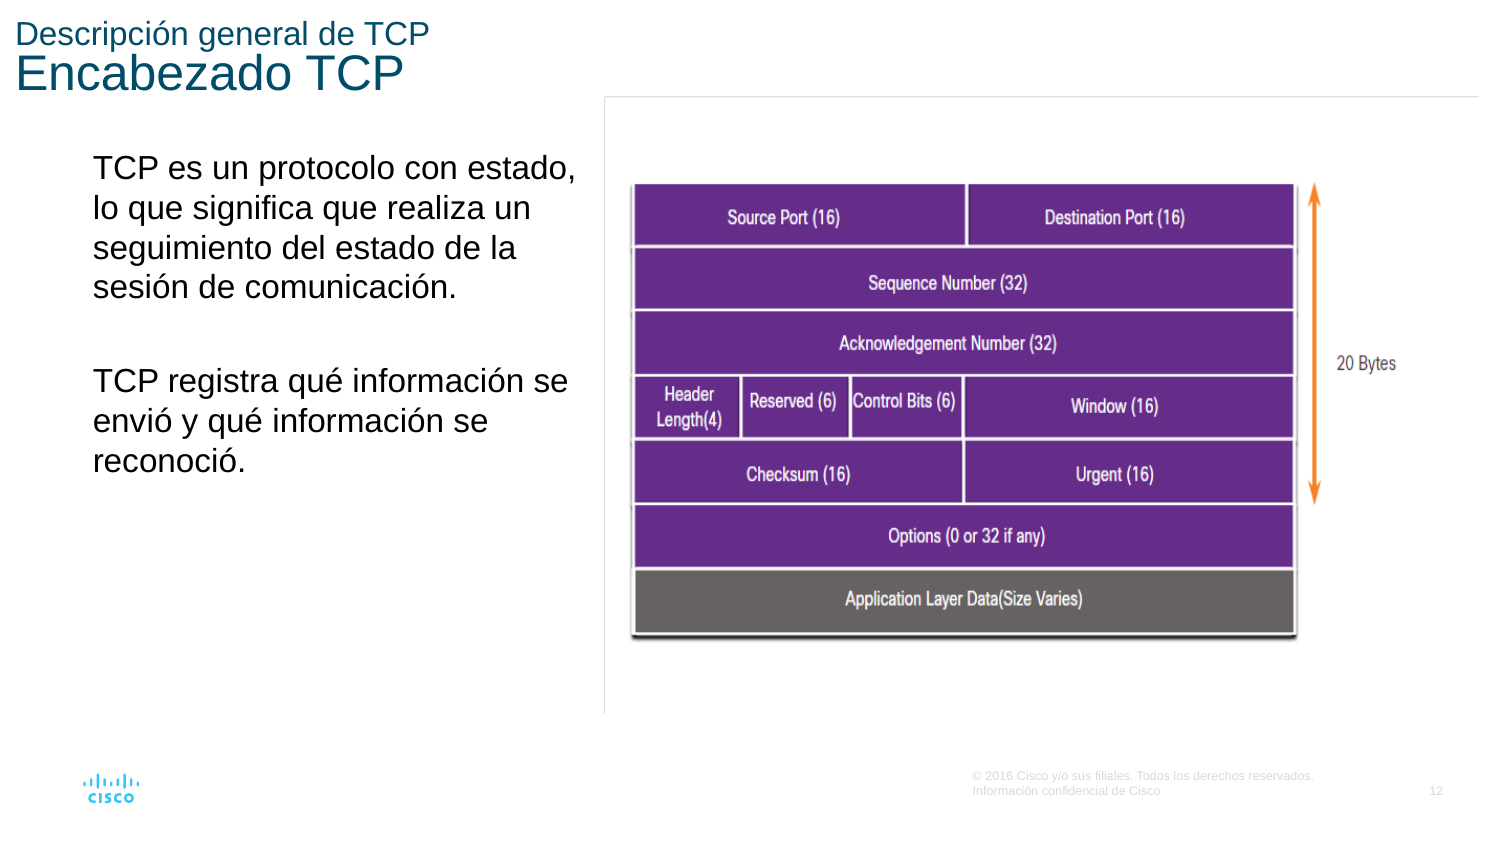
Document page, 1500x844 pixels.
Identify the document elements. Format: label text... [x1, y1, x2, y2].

list TCP es un protocolo con estado, lo que significa que realiza un seguimiento del estado de la sesión de comunicación. TCP registra qué información se envió y qué información se reconoció. [77, 138, 619, 726]
title Descripción general de TCP Encabezado TCP [0, 0, 1369, 121]
picture [603, 96, 1479, 714]
